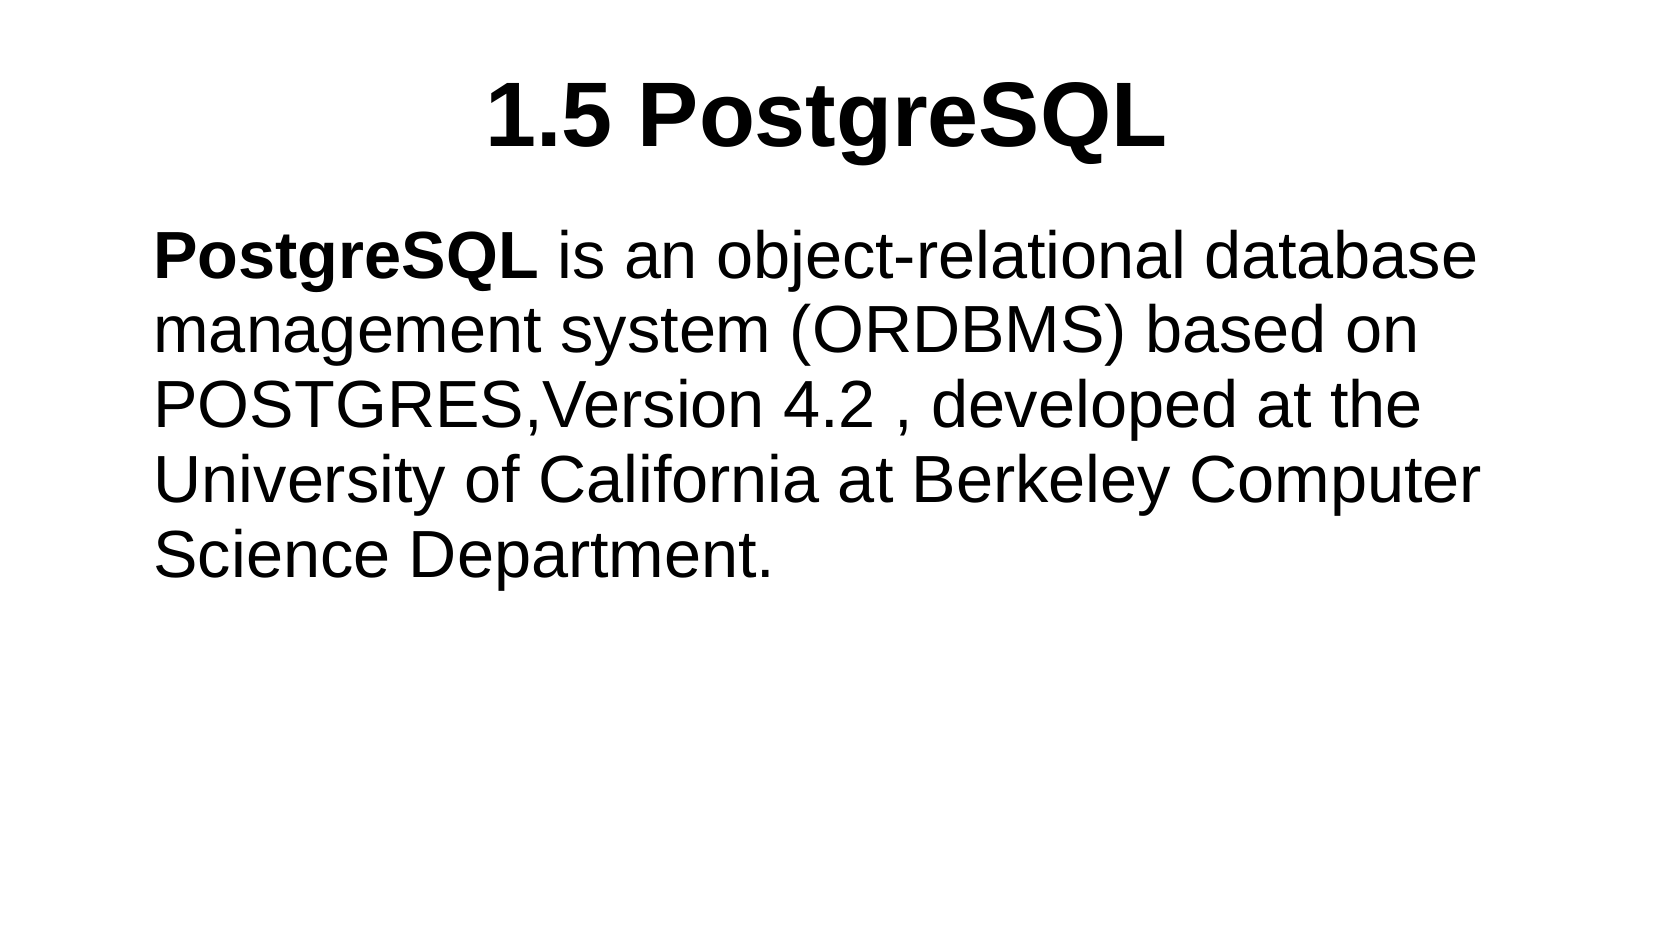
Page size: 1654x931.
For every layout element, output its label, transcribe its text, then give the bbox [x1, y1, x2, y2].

title 1.5 PostgreSQL [82, 37, 1571, 193]
list PostgreSQL is an object-relational database management system (ORDBMS) based on POSTGRES,Version 4.2 , developed at the University of California at Berkeley Computer Science Department. [82, 217, 1571, 758]
